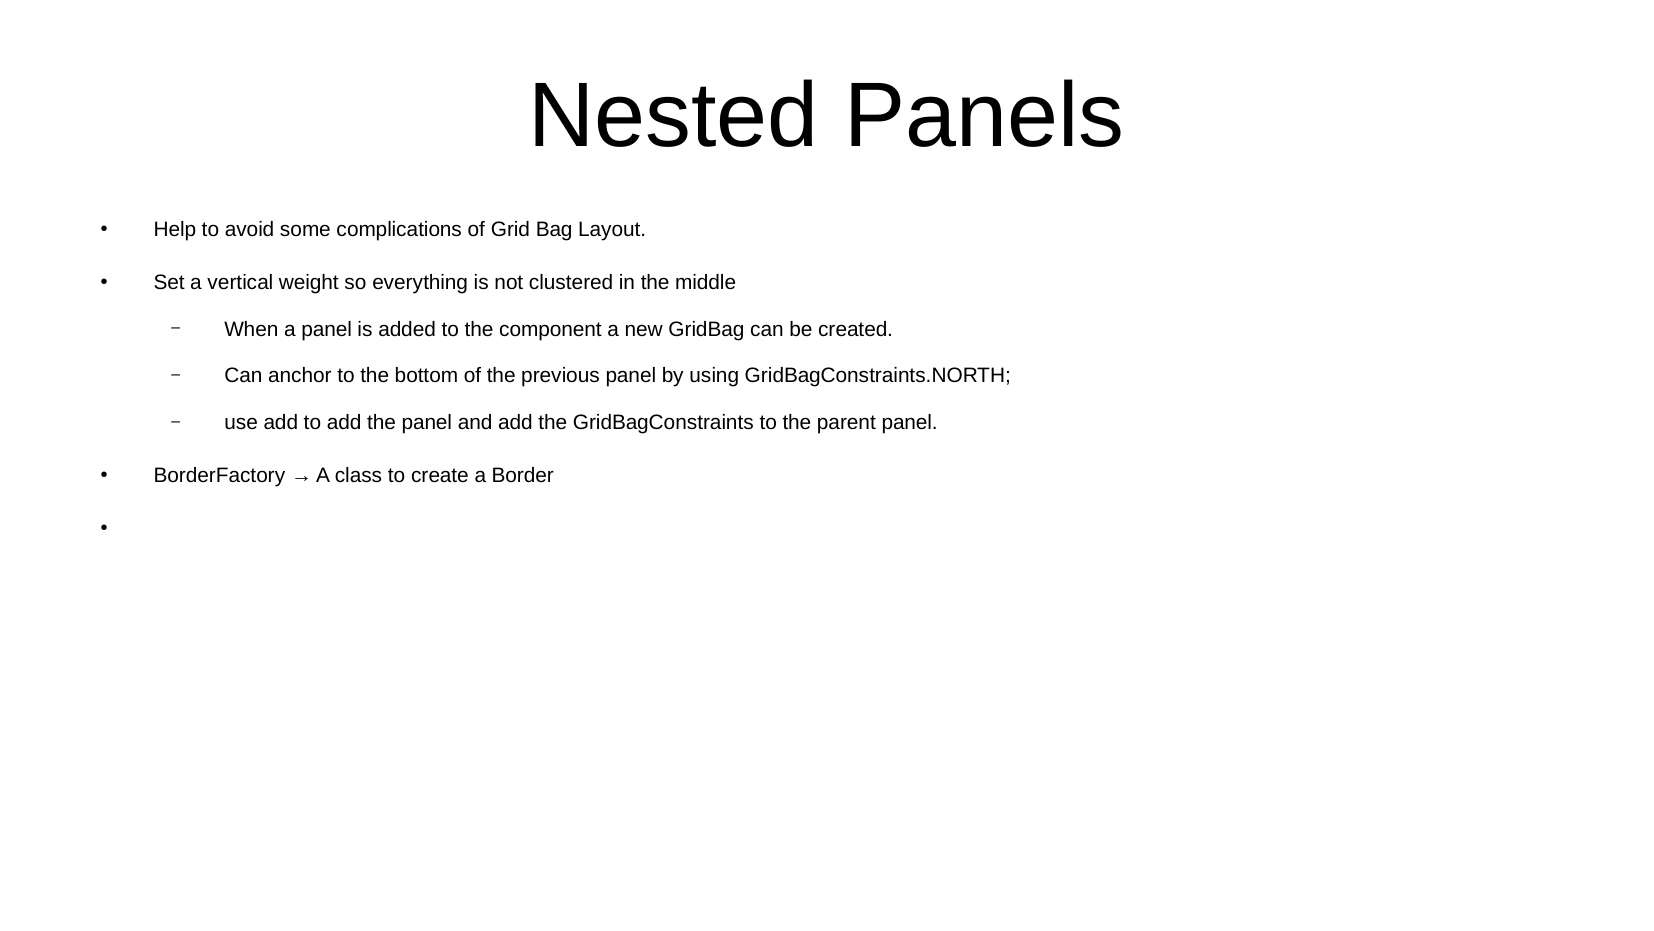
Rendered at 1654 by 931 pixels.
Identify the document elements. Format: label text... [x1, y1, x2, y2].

title Nested Panels [82, 37, 1571, 193]
list Help to avoid some complications of Grid Bag Layout. Set a vertical weight so everything is not clustered in the middle When a panel is added to the component a new GridBag can be created. Can anchor to the bottom of the previous panel by using GridBagConstraints.NORTH; use add to add the panel and add the GridBagConstraints to the parent panel. BorderFactory → A class to create a Border [82, 217, 1621, 916]
